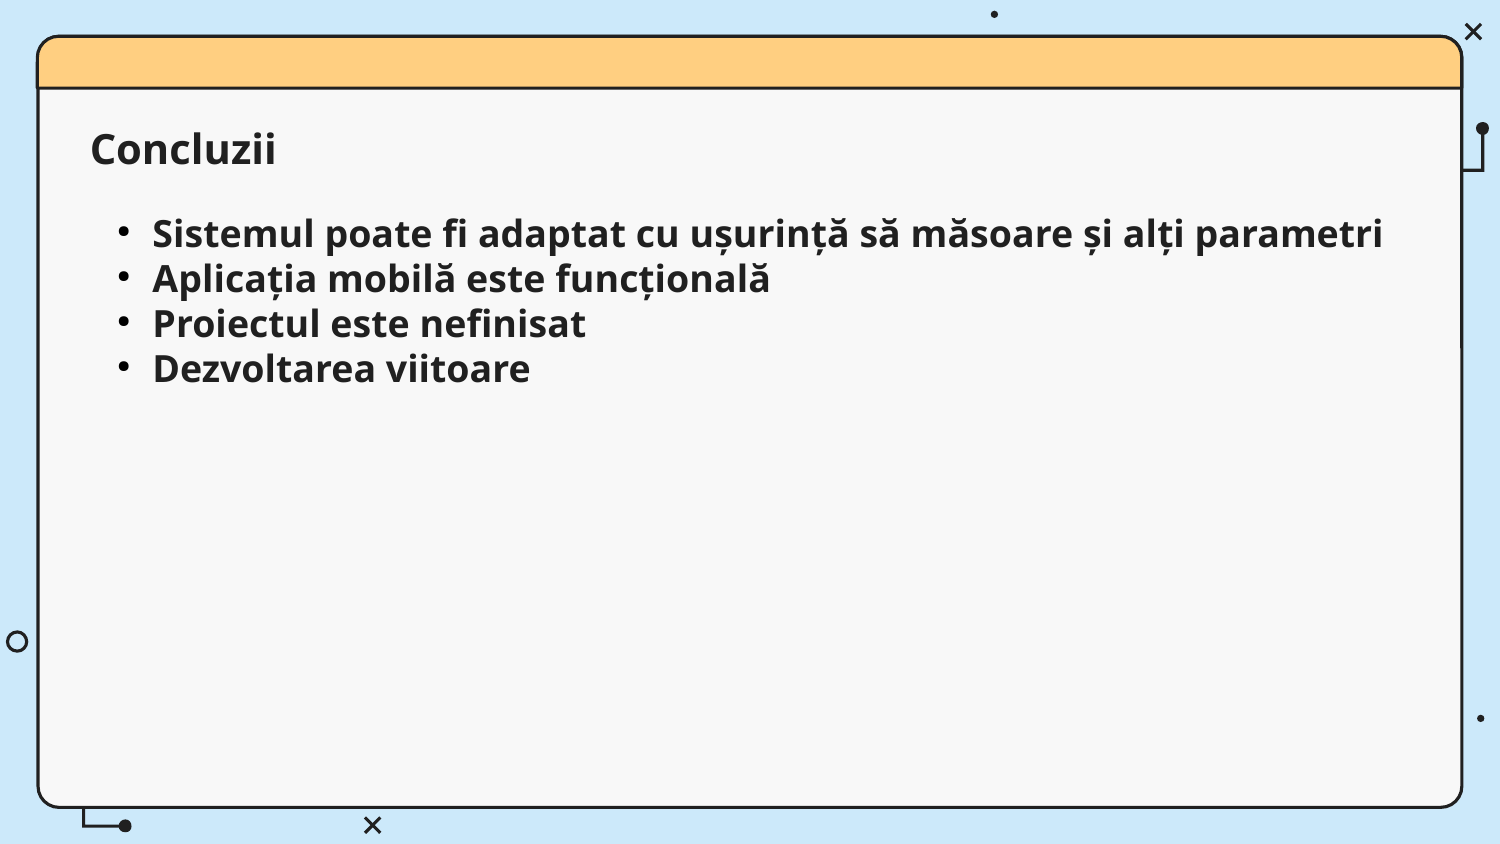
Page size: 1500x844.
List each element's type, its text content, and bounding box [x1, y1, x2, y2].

title Concluzii [75, 112, 976, 188]
text_box Sistemul poate fi adaptat cu ușurință să măsoare și alți parametri Aplicația mobilă este funcțională Proiectul este nefinisat Dezvoltarea viitoare [116, 187, 1426, 451]
